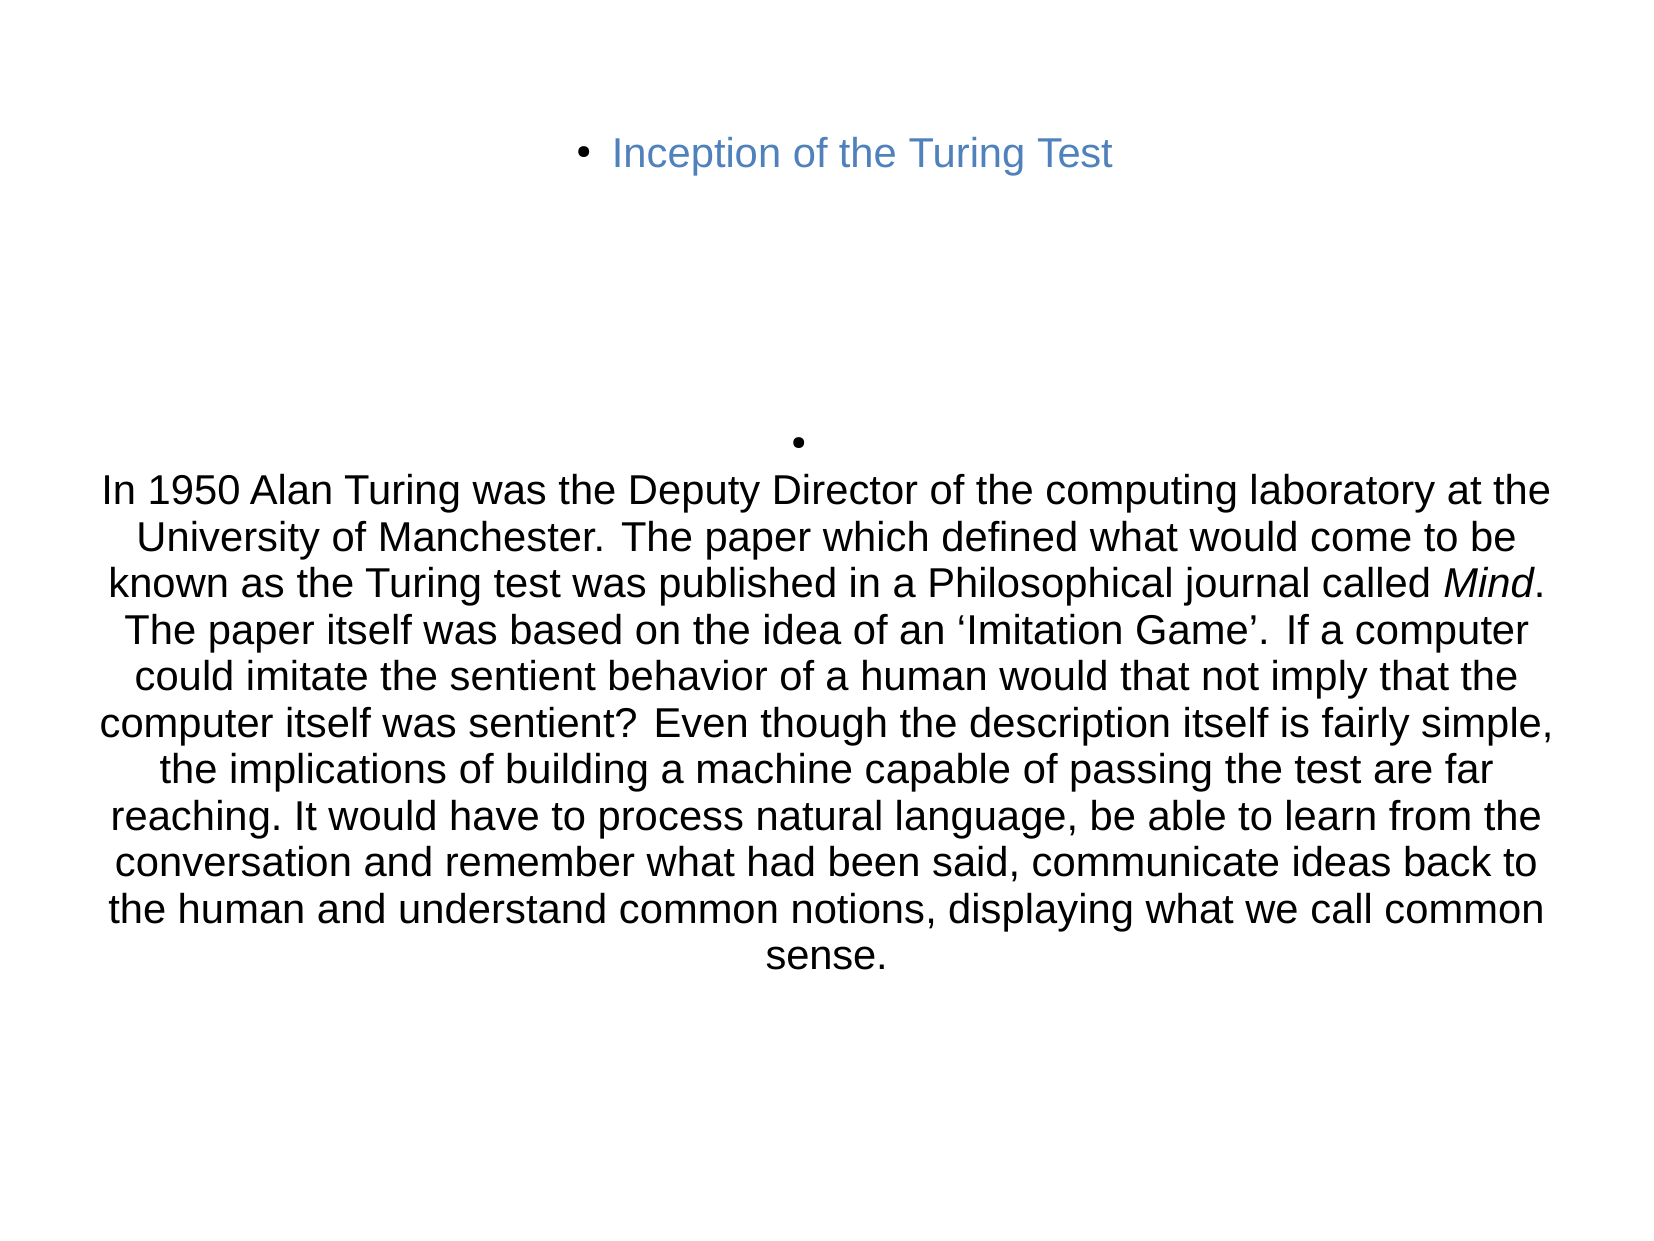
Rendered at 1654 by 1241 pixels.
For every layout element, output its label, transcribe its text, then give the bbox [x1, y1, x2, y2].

subtitle In 1950 Alan Turing was the Deputy Director of the computing laboratory at the University of Manchester. The paper which defined what would come to be known as the Turing test was published in a Philosophical journal called Mind. The paper itself was based on the idea of an ‘Imitation Game’. If a computer could imitate the sentient behavior of a human would that not imply that the computer itself was sentient? Even though the description itself is fairly simple, the implications of building a machine capable of passing the test are far reaching. It would have to process natural language, be able to learn from the conversation and remember what had been said, communicate ideas back to the human and understand common notions, displaying what we call common sense. [82, 290, 1571, 1109]
title Inception of the Turing Test [82, 49, 1571, 257]
